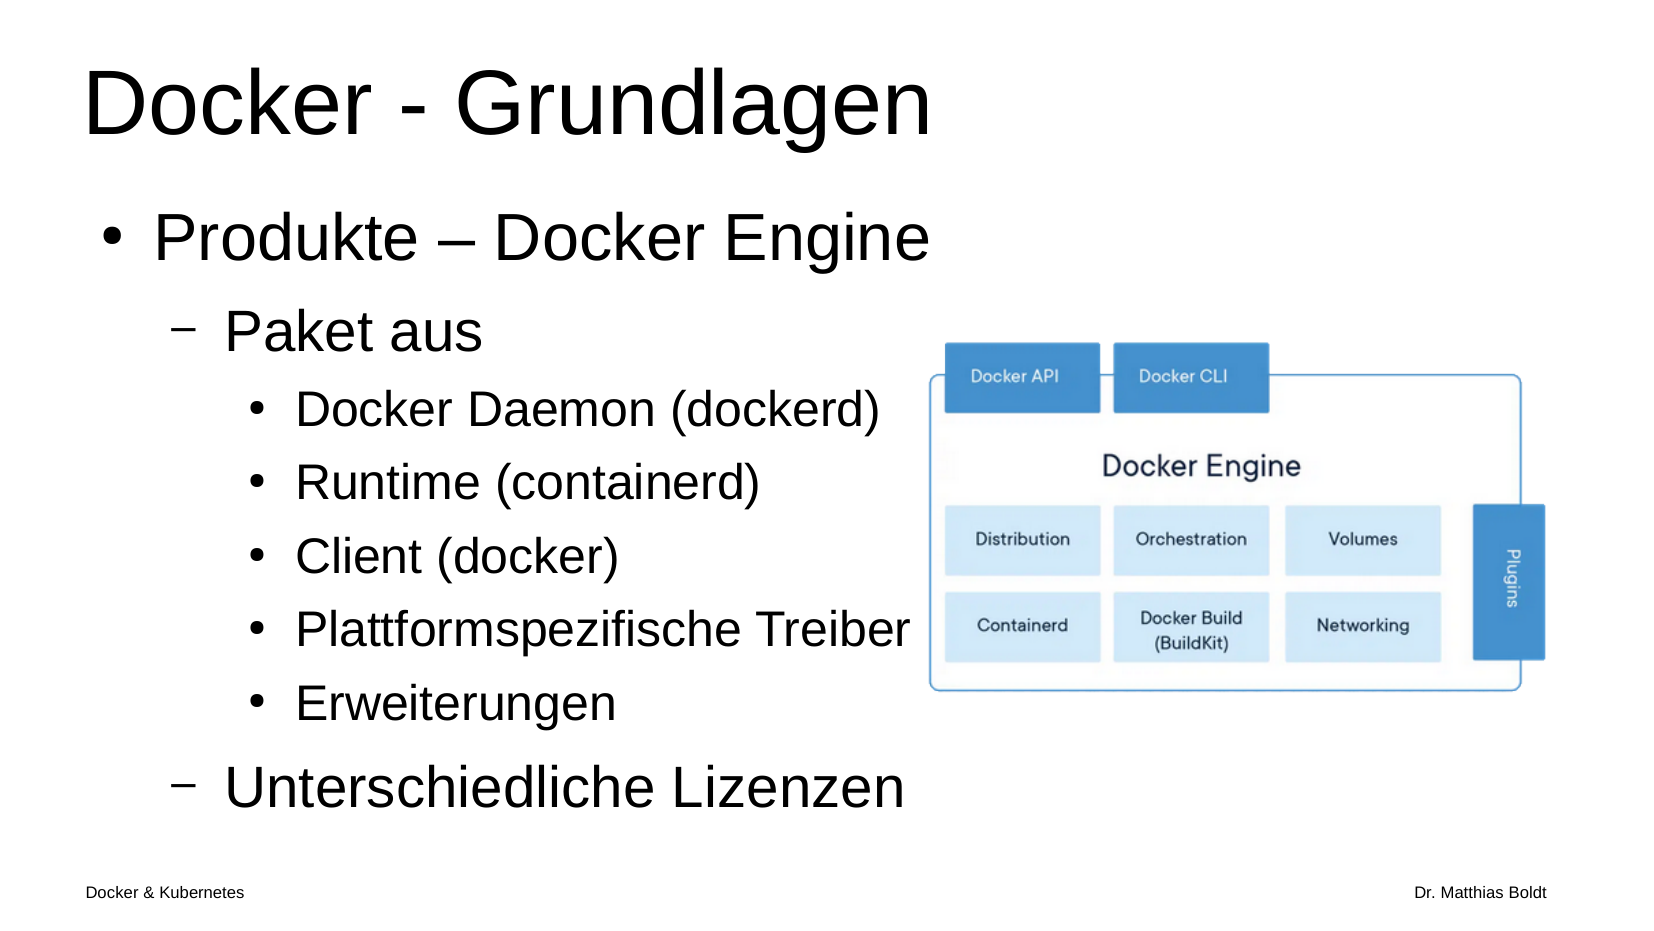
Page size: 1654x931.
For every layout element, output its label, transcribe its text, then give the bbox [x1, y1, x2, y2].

picture [915, 330, 1554, 705]
list Produkte – Docker Engine Paket aus Docker Daemon (dockerd) Runtime (containerd) Client (docker) Plattformspezifische Treiber Erweiterungen Unterschiedliche Lizenzen [82, 199, 1571, 845]
text_box Docker & Kubernetes Dr. Matthias Boldt [70, 875, 1563, 910]
title Docker - Grundlagen [82, 25, 1571, 181]
